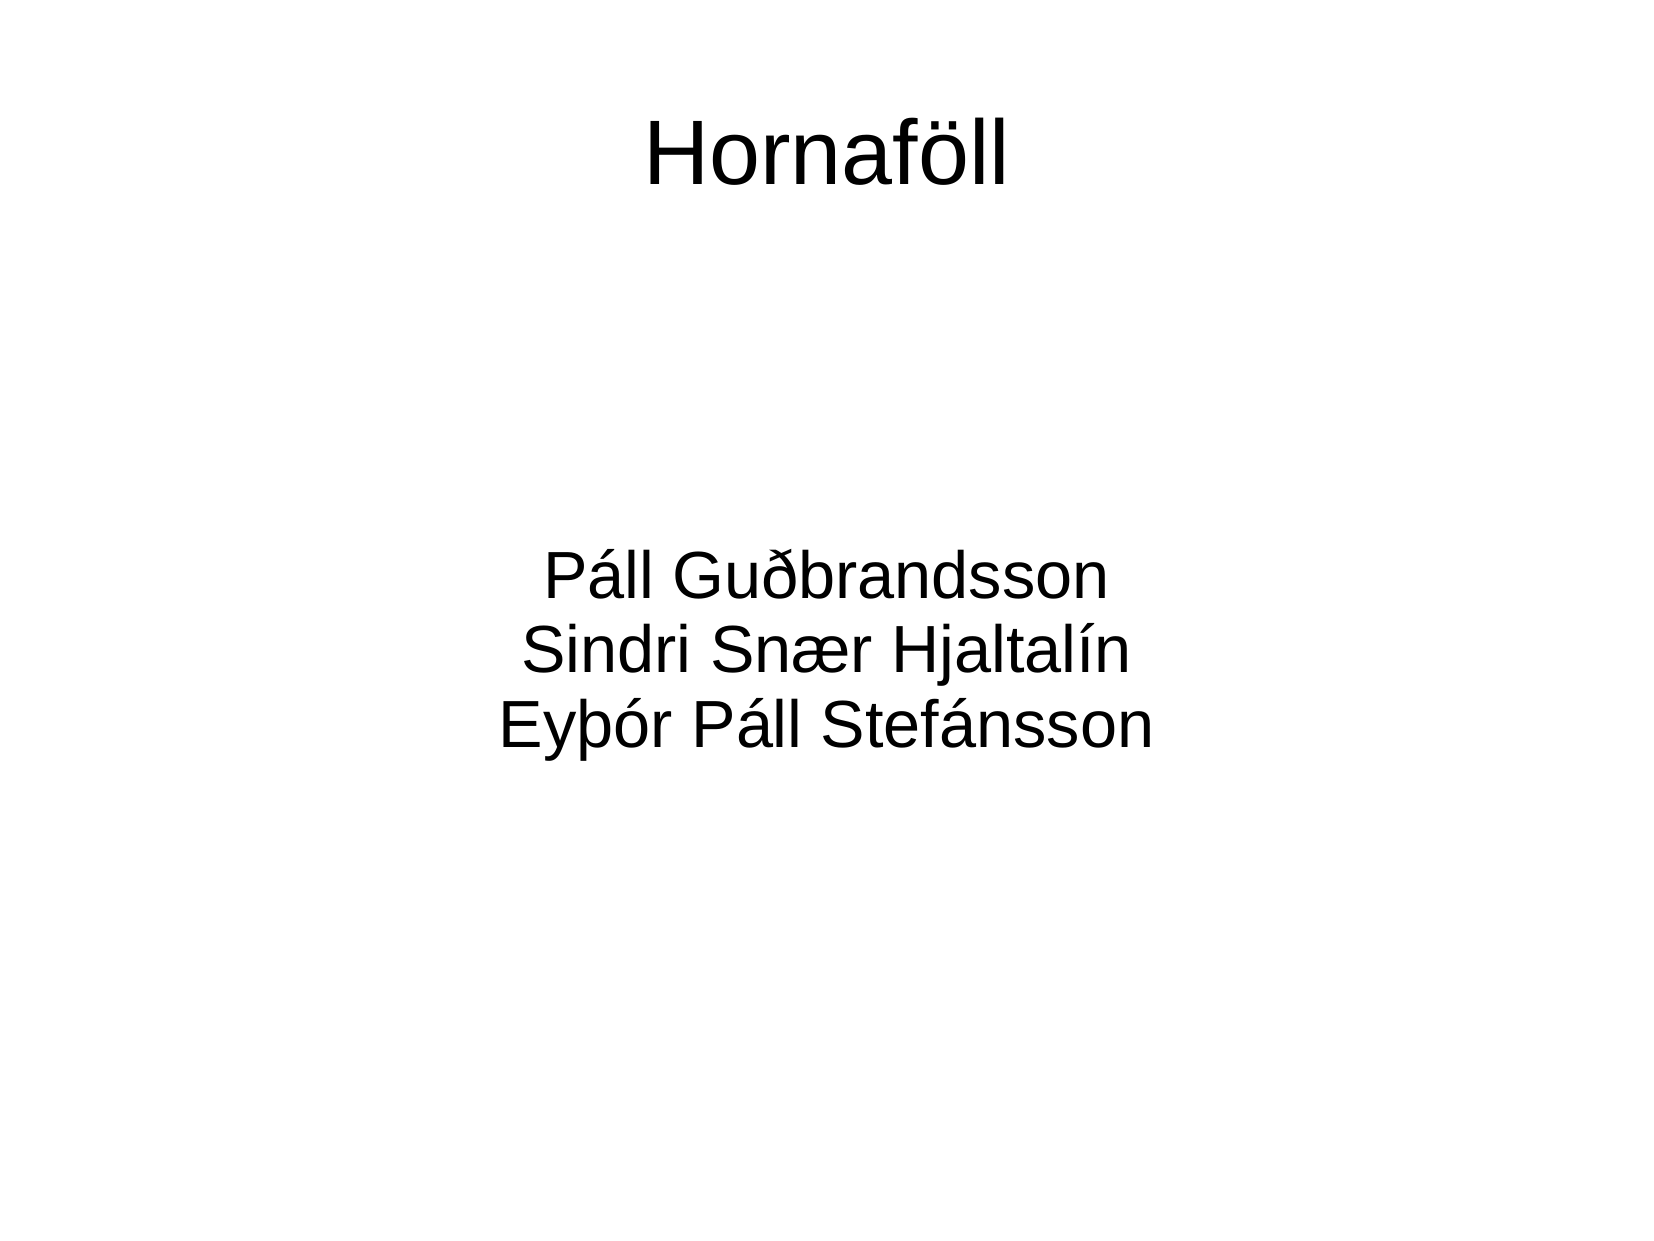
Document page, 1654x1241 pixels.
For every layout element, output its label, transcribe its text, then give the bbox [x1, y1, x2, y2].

title Hornaföll [82, 49, 1571, 257]
subtitle Páll Guðbrandsson Sindri Snær Hjaltalín Eyþór Páll Stefánsson [82, 290, 1571, 1010]
